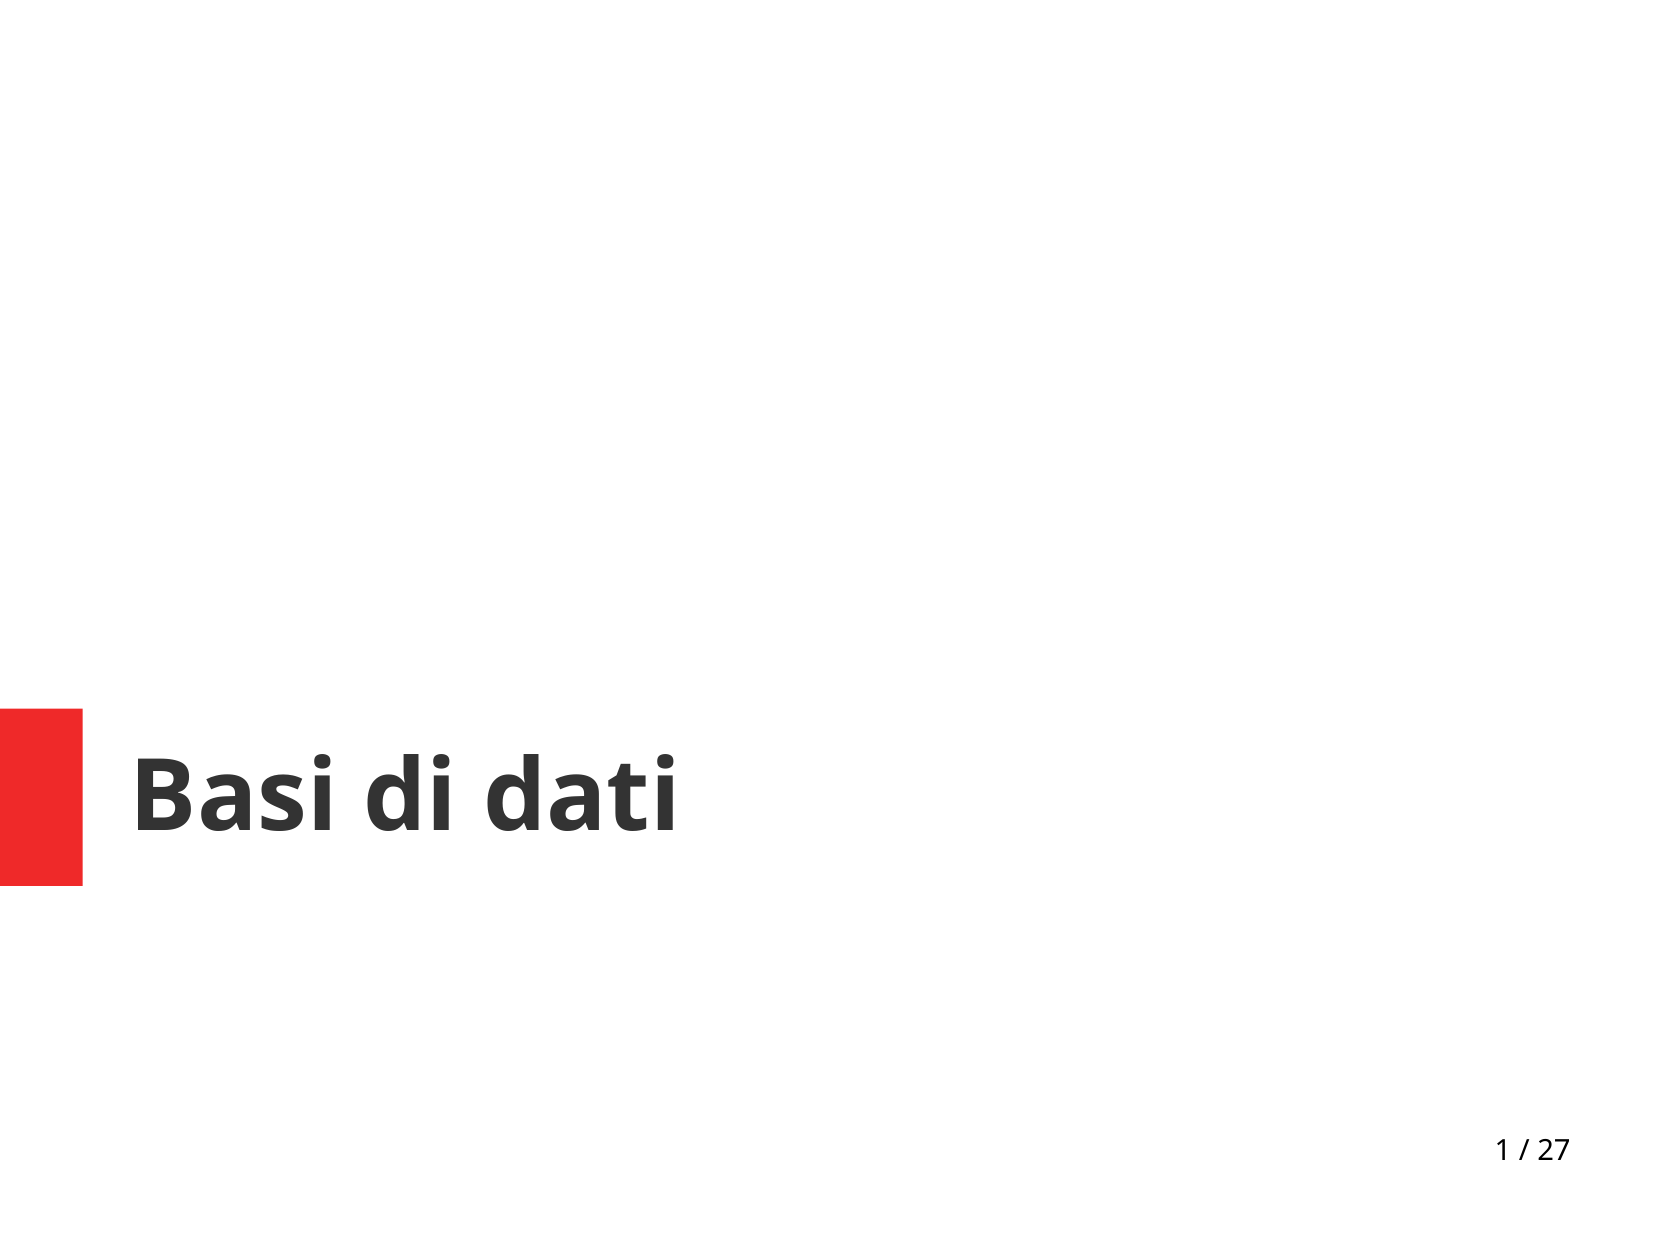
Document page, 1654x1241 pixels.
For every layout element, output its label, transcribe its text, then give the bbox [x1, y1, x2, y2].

title Basi di dati [129, 655, 1536, 928]
